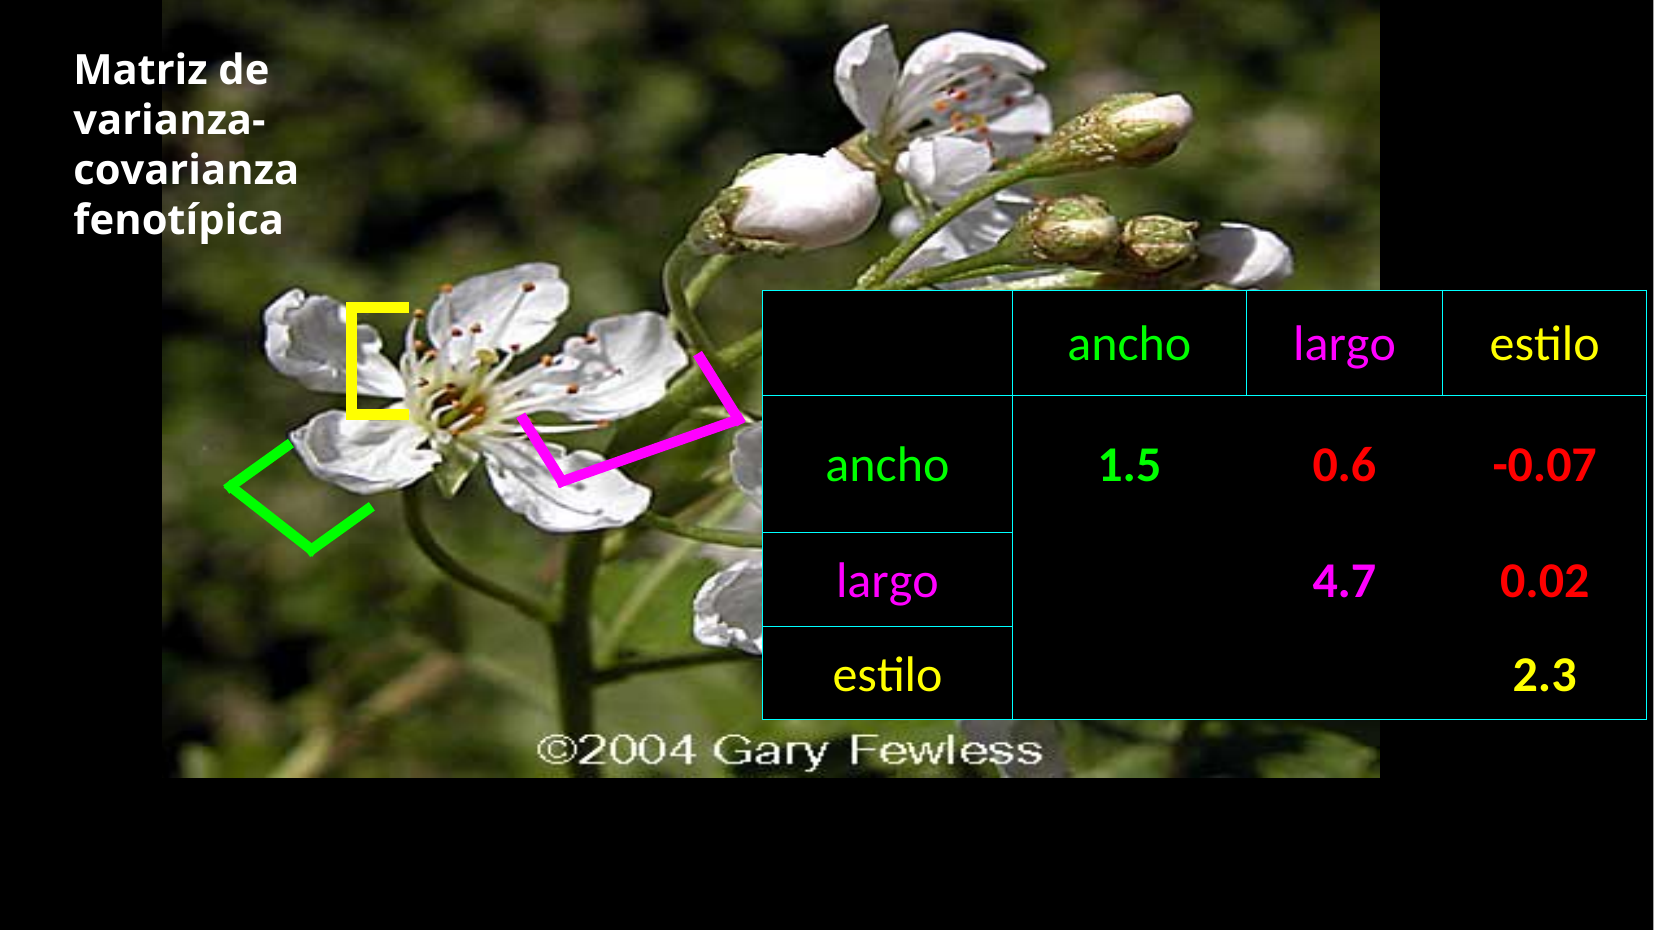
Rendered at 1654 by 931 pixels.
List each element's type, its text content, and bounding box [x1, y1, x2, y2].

table_cell [1013, 532, 1246, 626]
table_header largo [1247, 291, 1442, 395]
table_cell 2.3 [1443, 626, 1646, 719]
table_cell estilo [763, 627, 1012, 719]
table_cell 1.5 [1013, 396, 1246, 532]
table_header ancho [1013, 291, 1246, 395]
table_cell largo [763, 533, 1012, 626]
table_cell 0.02 [1443, 532, 1646, 626]
table_cell ancho [763, 396, 1012, 532]
table_cell -0.07 [1443, 396, 1646, 532]
table_cell 0.6 [1246, 396, 1443, 532]
table_header estilo [1443, 291, 1646, 395]
table_cell [1013, 626, 1246, 719]
table_header [763, 291, 1012, 395]
table_cell [1246, 626, 1443, 719]
table_cell 4.7 [1246, 532, 1443, 626]
text_box Matriz de varianza-covarianza fenotípica [58, 35, 424, 251]
picture [162, 0, 1380, 778]
